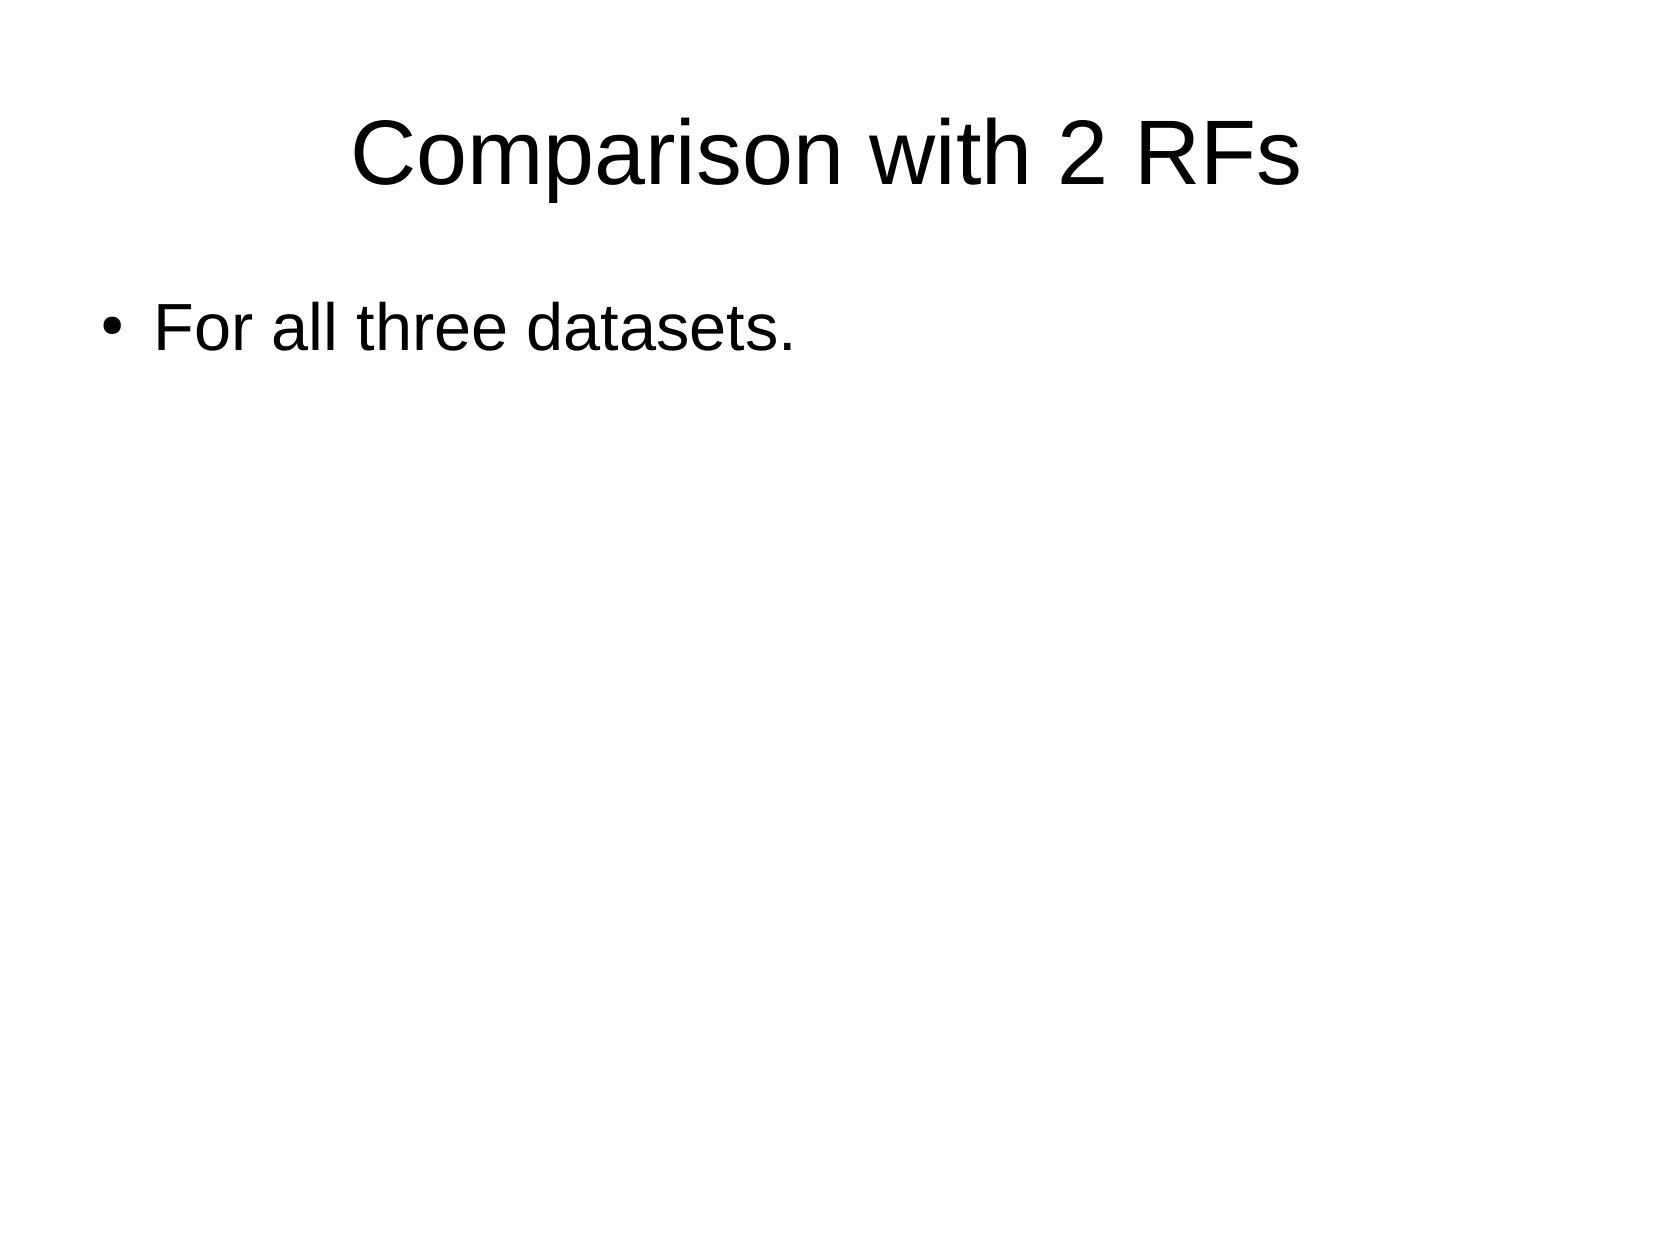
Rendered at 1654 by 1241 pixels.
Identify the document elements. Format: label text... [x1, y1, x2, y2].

title Comparison with 2 RFs [82, 49, 1571, 257]
list For all three datasets. [82, 290, 1571, 1010]
